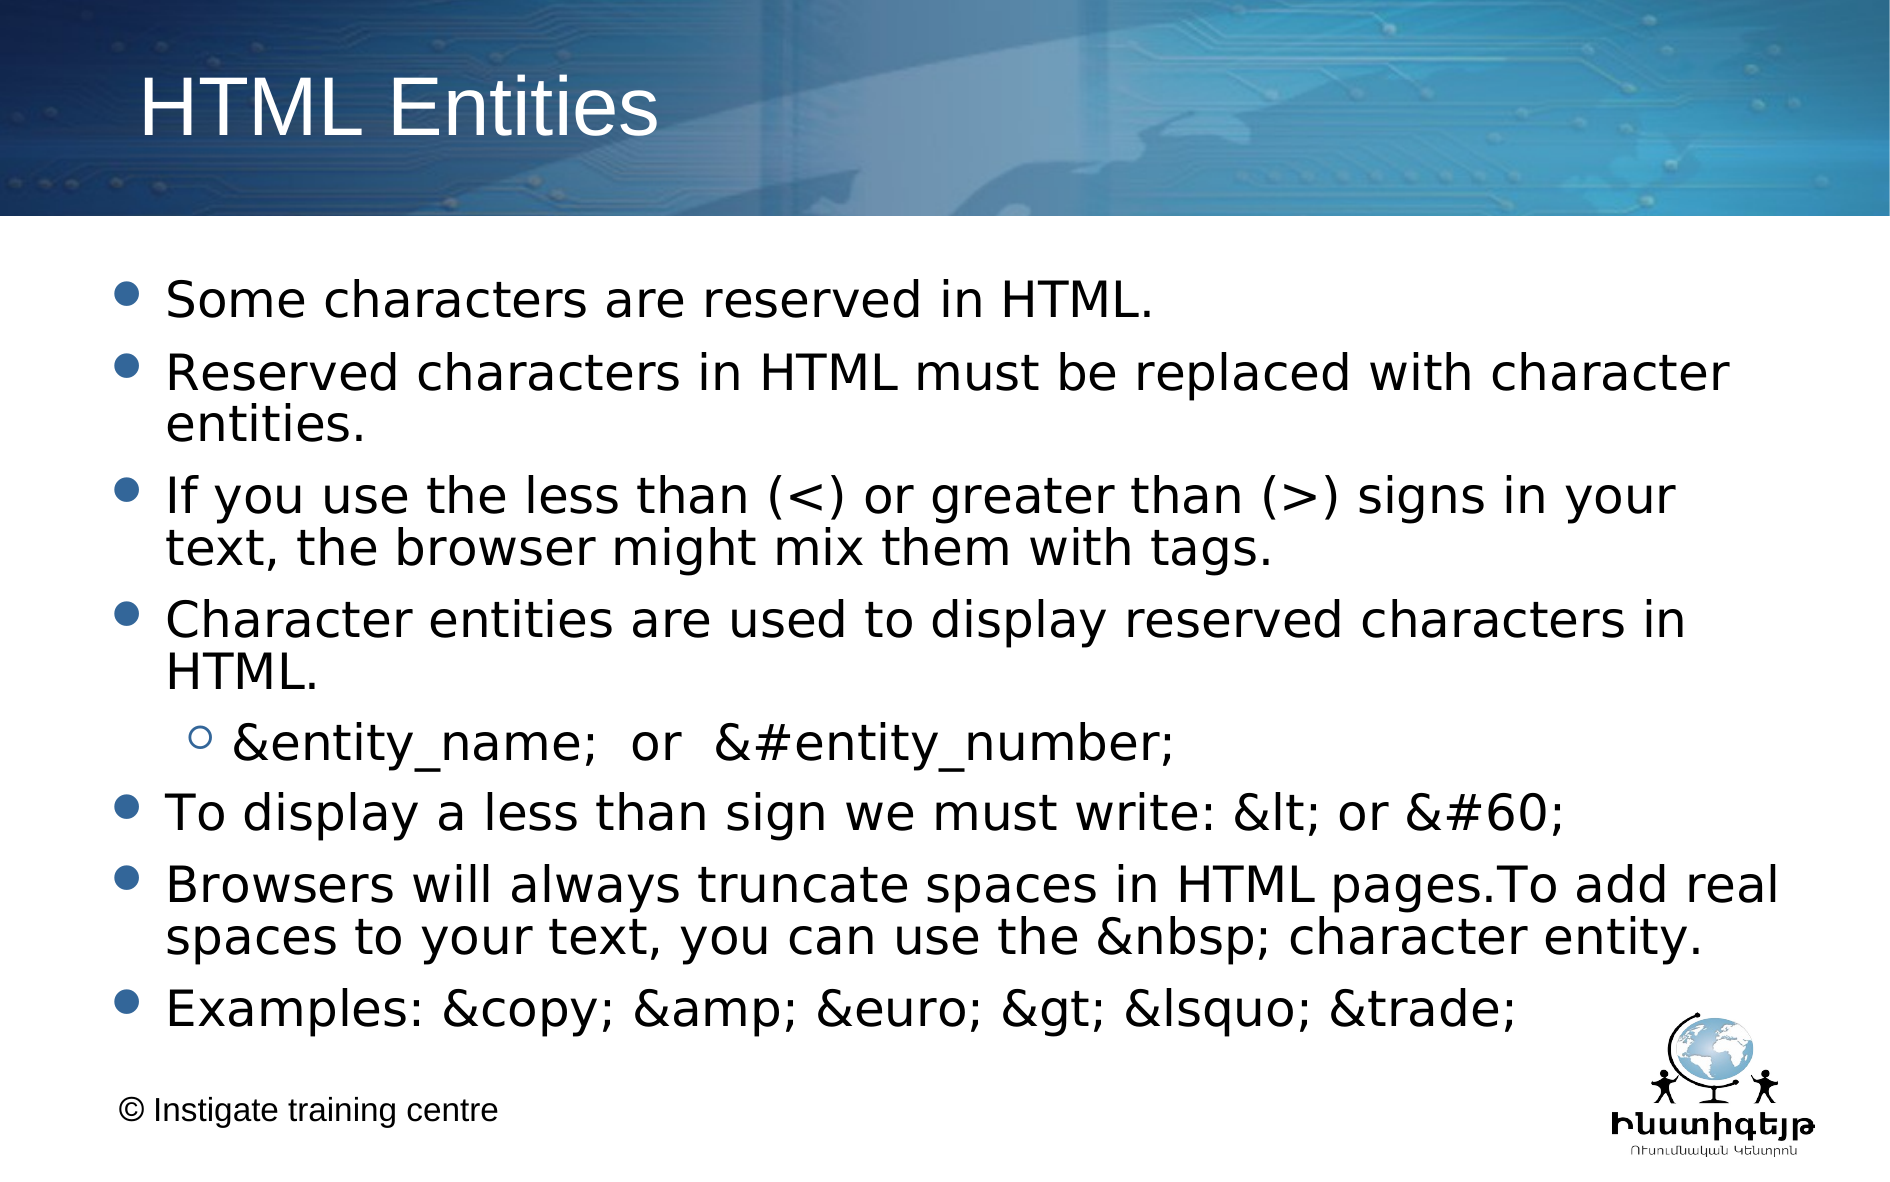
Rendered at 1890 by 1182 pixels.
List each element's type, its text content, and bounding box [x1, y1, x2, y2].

text_box HTML Entities [138, 82, 1801, 87]
picture [1612, 1012, 1815, 1157]
list Some characters are reserved in HTML. Reserved characters in HTML must be replaced with character entities. If you use the less than (<) or greater than (>) signs in your text, the browser might mix them with tags. Character entities are used to display reserved characters in HTML. &entity_name; or &#entity_number; To display a less than sign we must write: &lt; or &#60; Browsers will always truncate spaces in HTML pages.To add real spaces to your text, you can use the &nbsp; character entity. Examples: &copy; &amp; &euro; &gt; &lsquo; &trade; [110, 276, 1801, 306]
picture [0, 0, 1890, 216]
